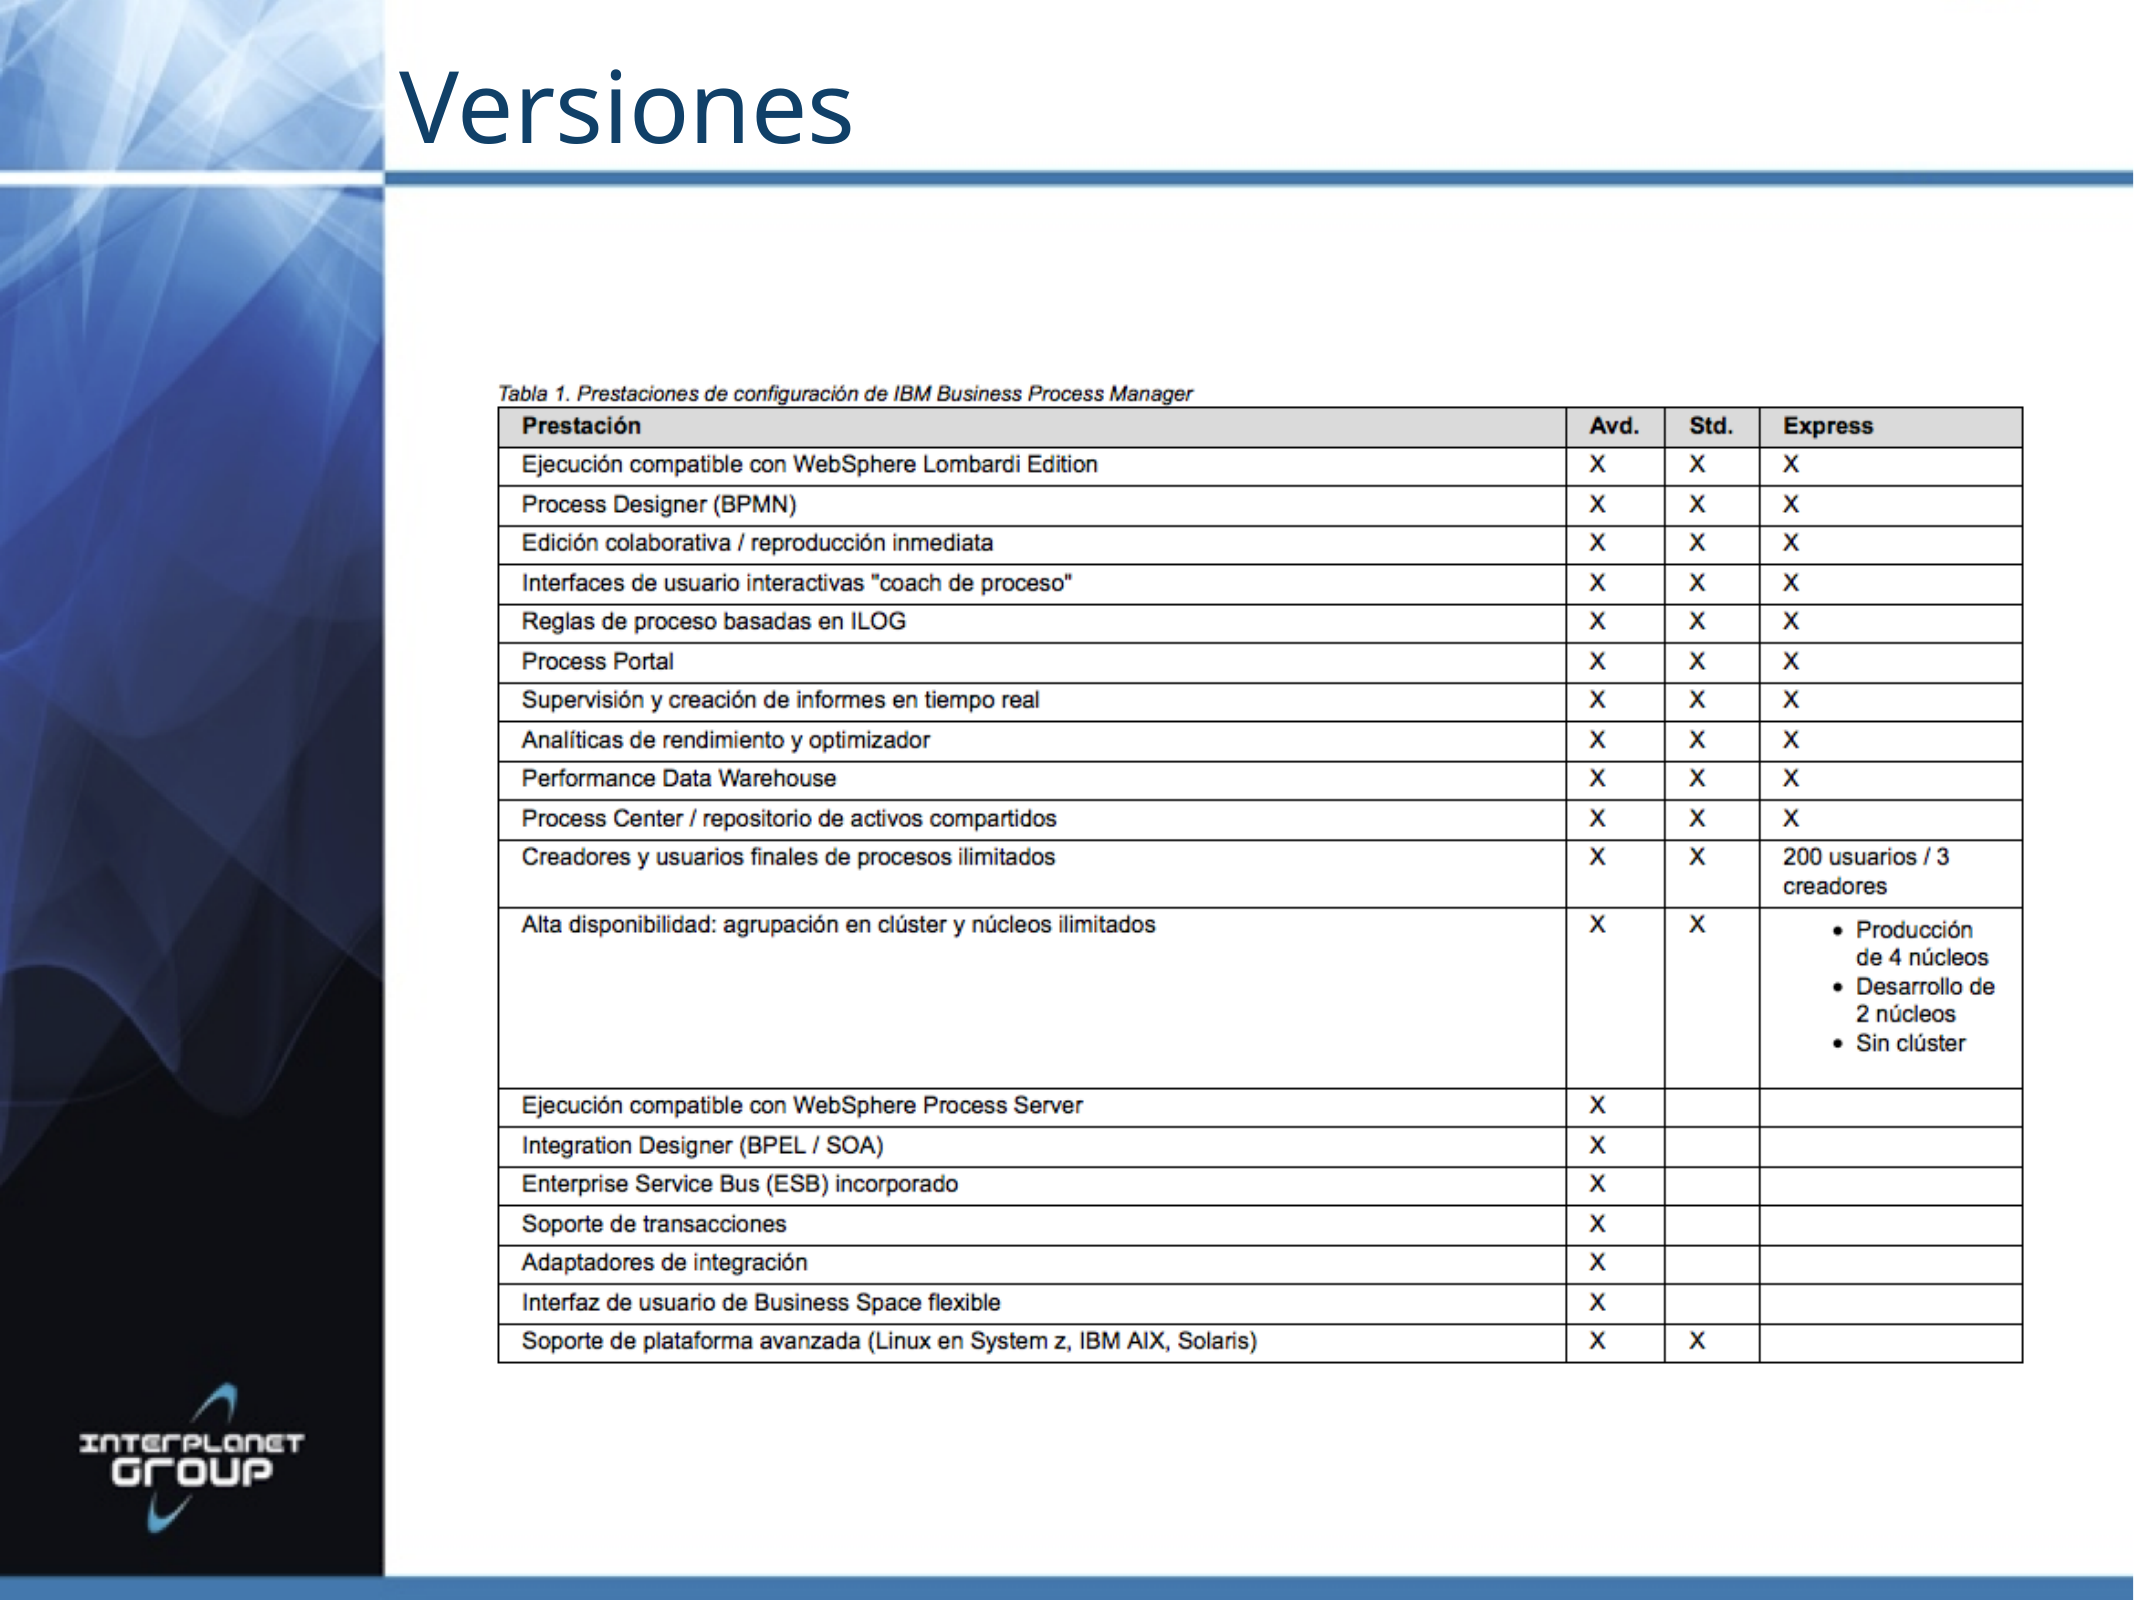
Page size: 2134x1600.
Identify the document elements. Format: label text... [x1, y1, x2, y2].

text_box [487, 374, 2055, 1384]
title Versiones [391, 0, 2109, 289]
picture [0, 0, 2134, 1600]
